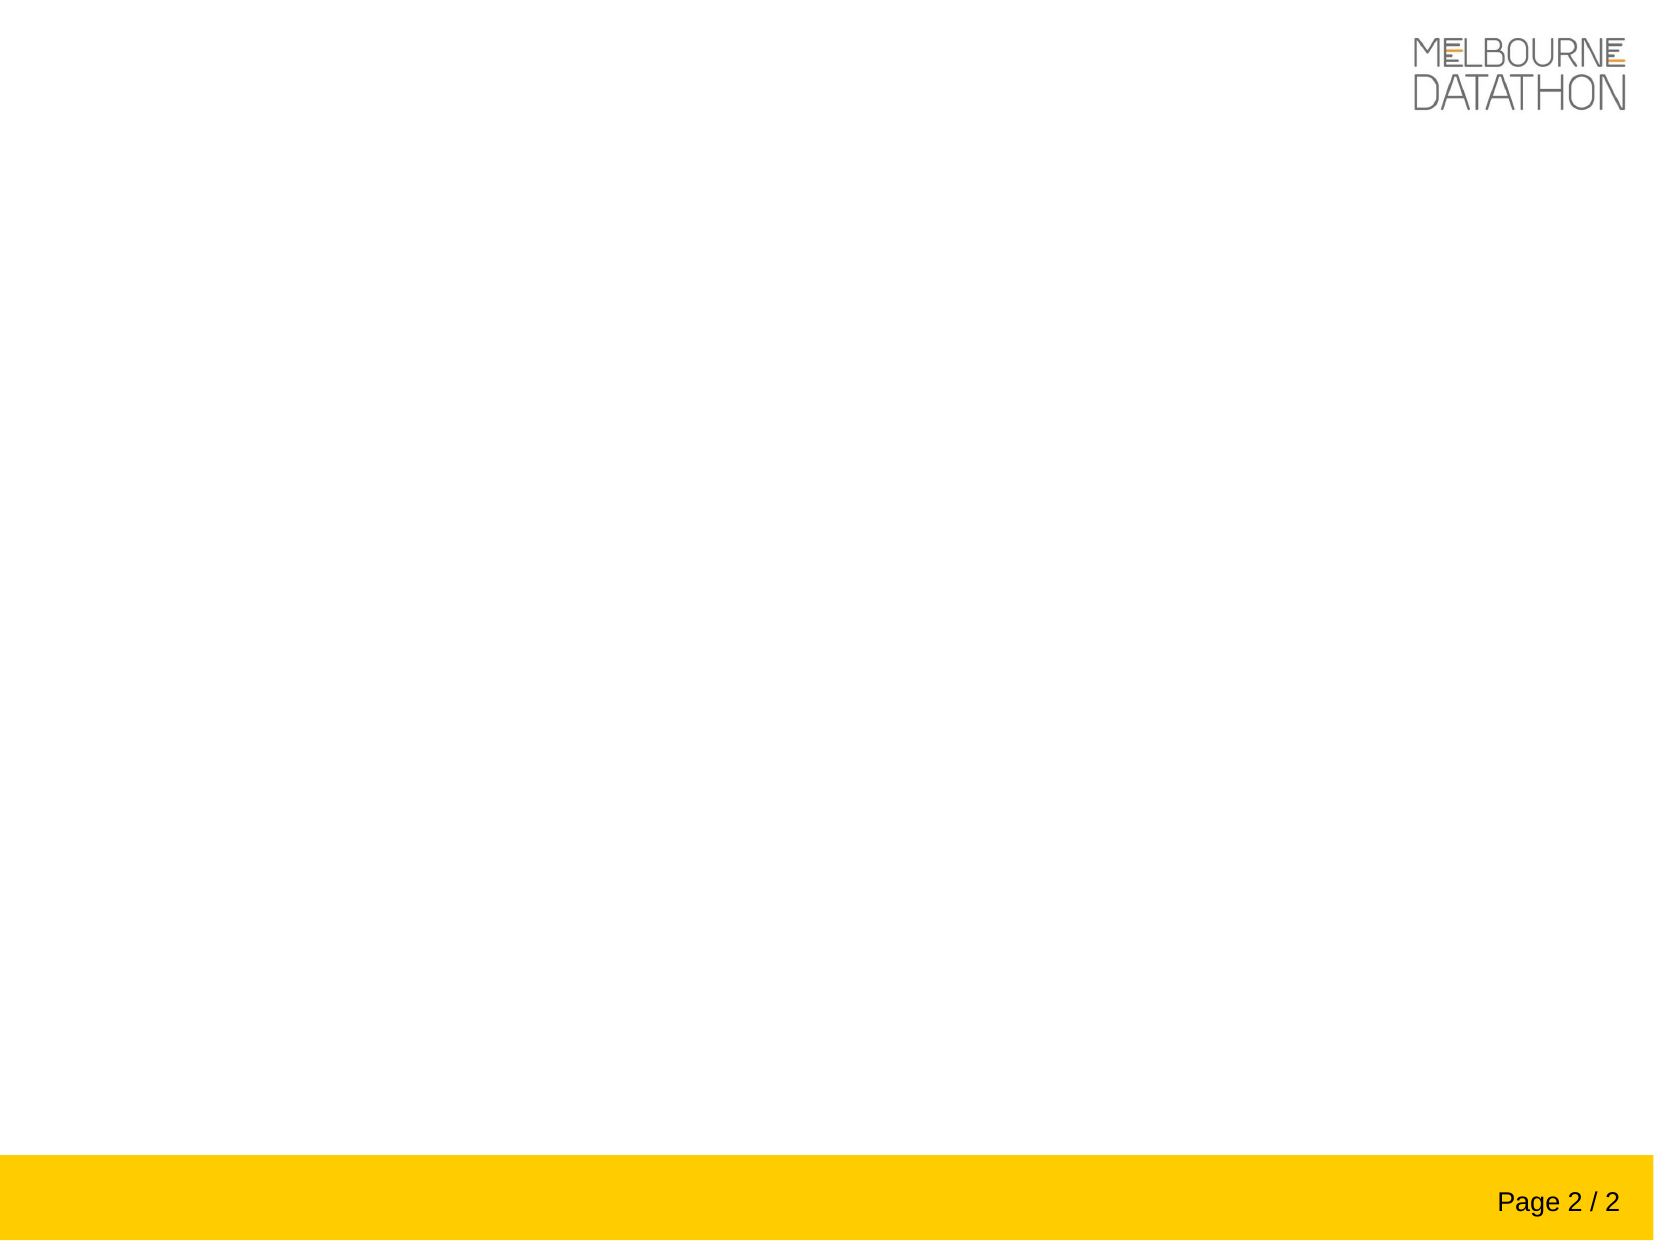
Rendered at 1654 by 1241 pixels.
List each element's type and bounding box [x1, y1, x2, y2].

picture [1408, 33, 1630, 115]
